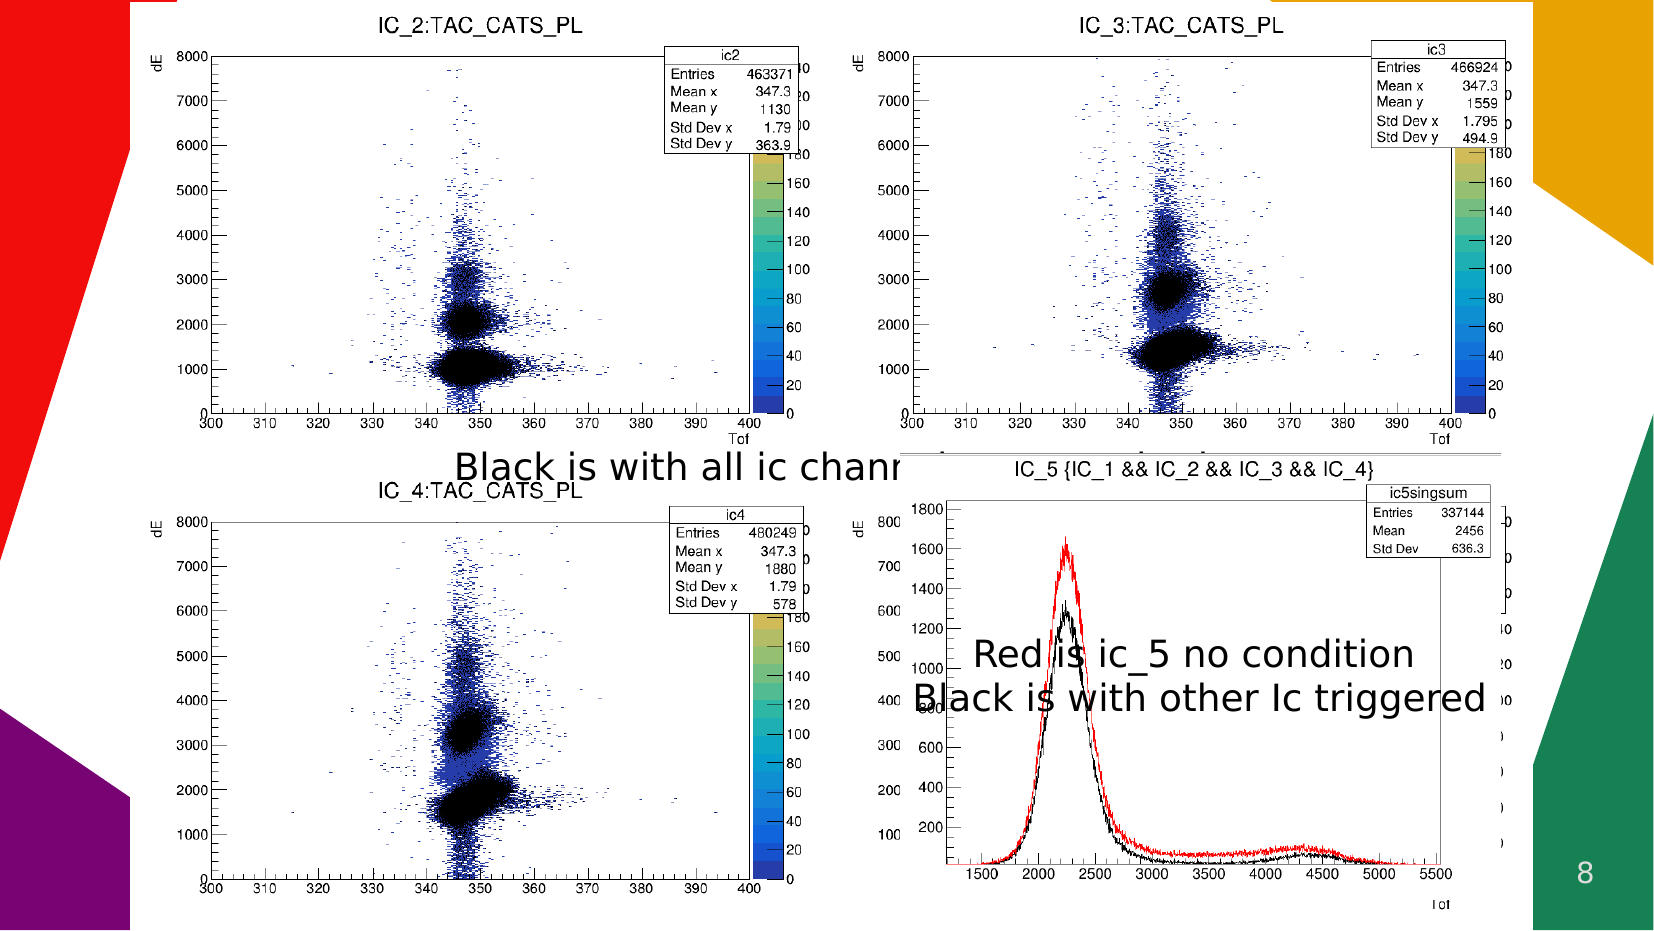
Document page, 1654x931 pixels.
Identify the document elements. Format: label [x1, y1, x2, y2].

picture [130, 2, 1533, 931]
